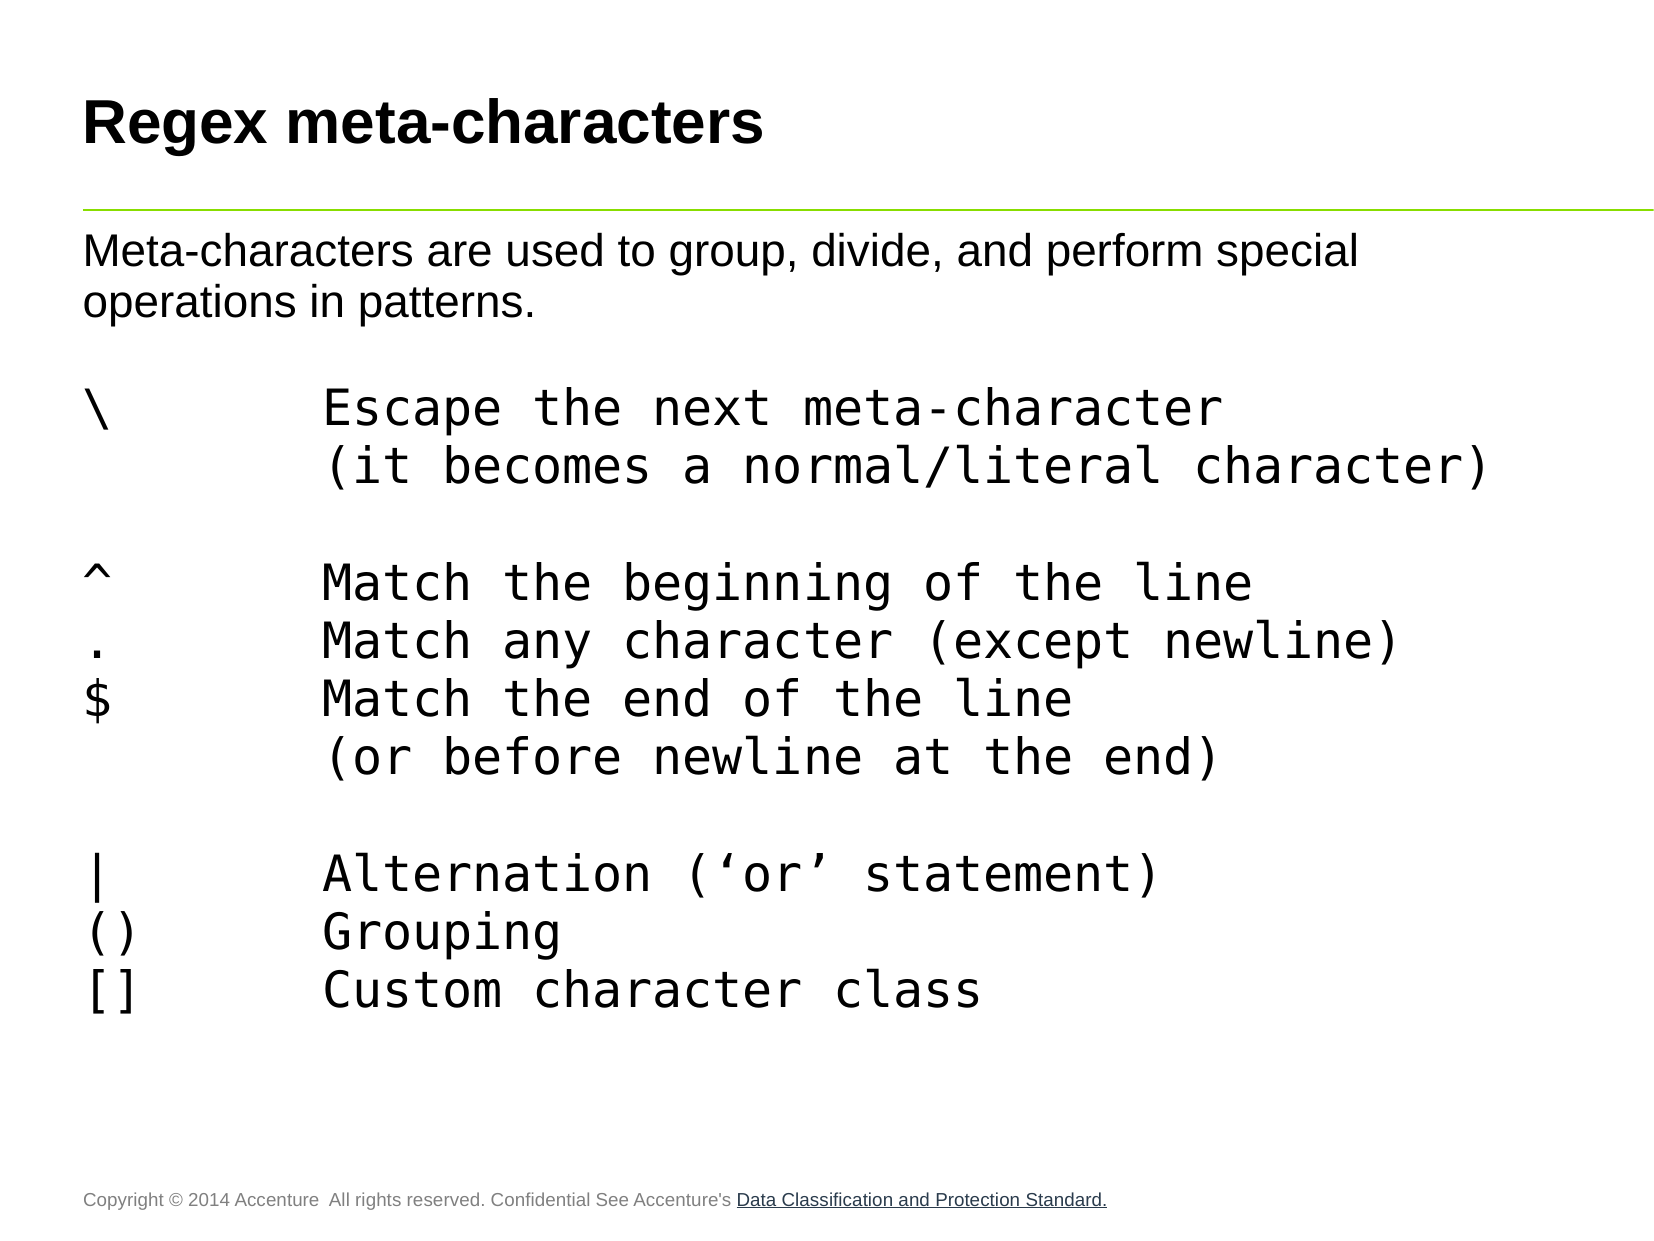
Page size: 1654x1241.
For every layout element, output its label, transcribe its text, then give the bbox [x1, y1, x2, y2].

title Regex meta-characters [82, 49, 1571, 196]
list Meta-characters are used to group, divide, and perform special operations in patterns. \ Escape the next meta-character (it becomes a normal/literal character) ^ Match the beginning of the line . Match any character (except newline) $ Match the end of the line (or before newline at the end) | Alternation (‘or’ statement) () Grouping [] Custom character class [82, 225, 1538, 1186]
